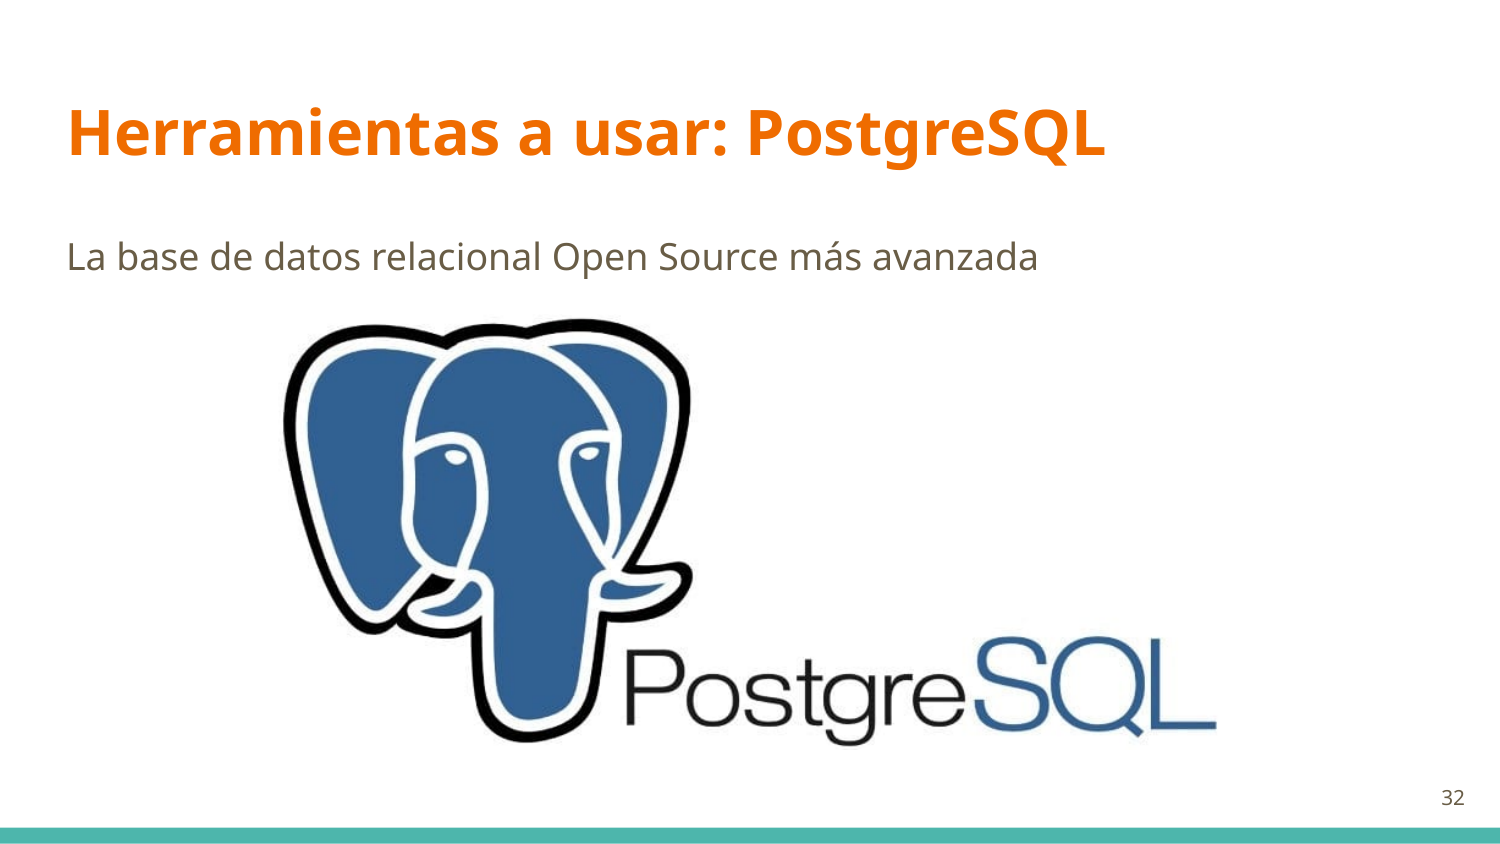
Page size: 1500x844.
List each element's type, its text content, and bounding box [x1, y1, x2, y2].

slide_number <number> [1389, 764, 1480, 830]
list La base de datos relacional Open Source más avanzada [51, 207, 1449, 750]
title Herramientas a usar: PostgreSQL [51, 72, 1449, 189]
picture [259, 285, 1272, 750]
